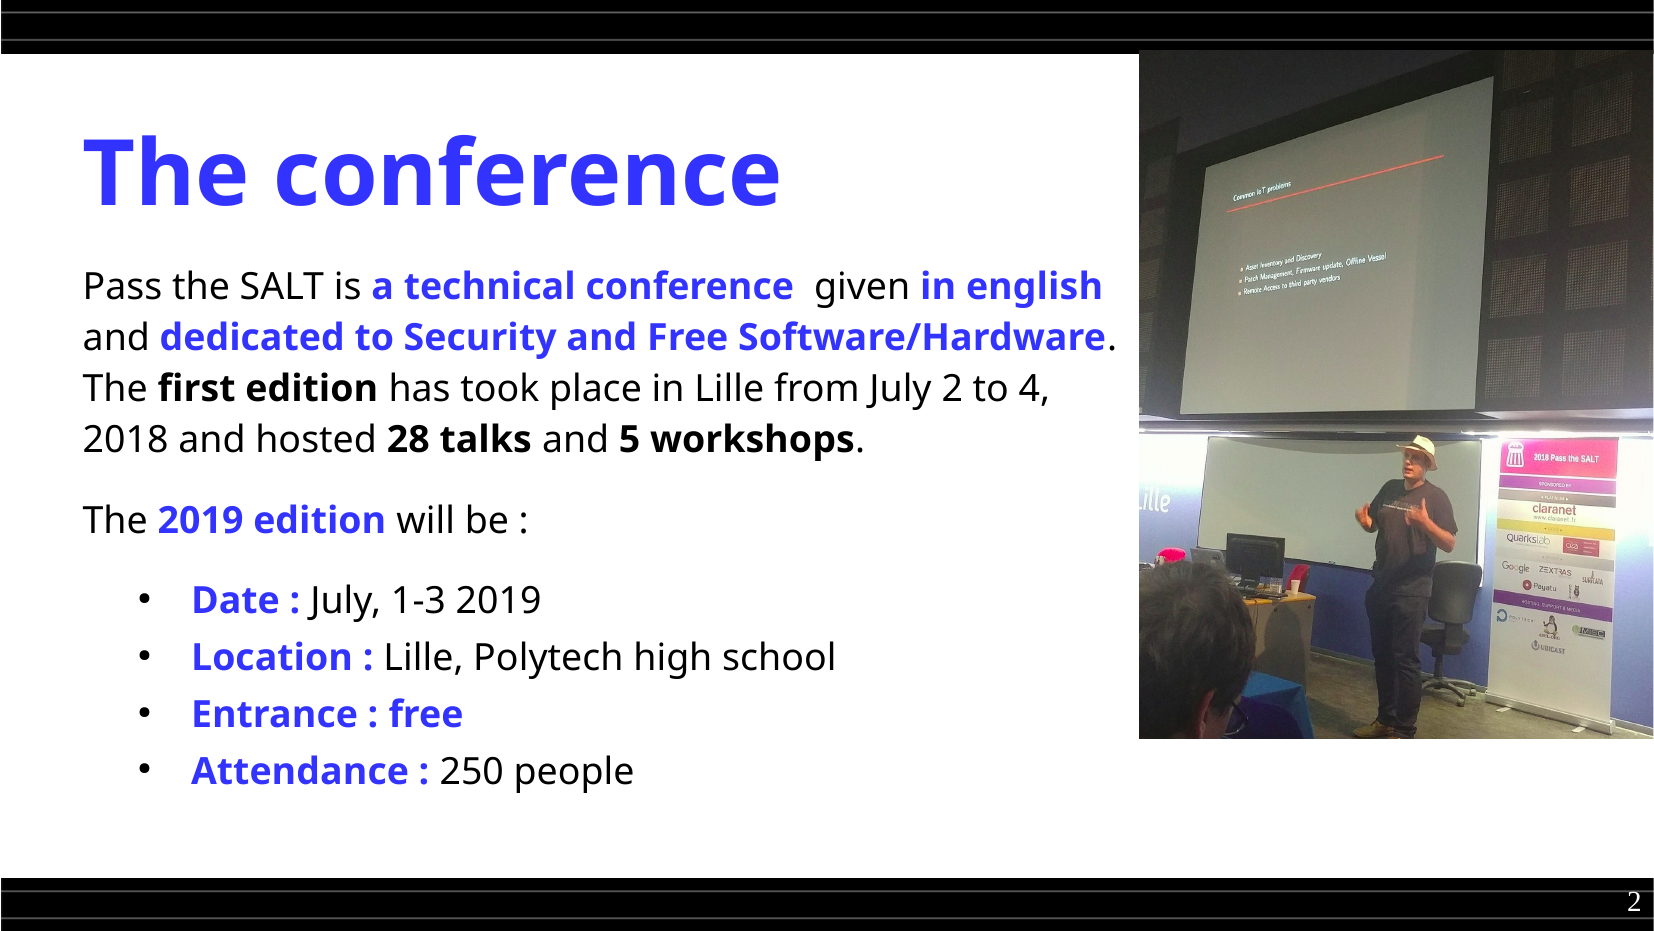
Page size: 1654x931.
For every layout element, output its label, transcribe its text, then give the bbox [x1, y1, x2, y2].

list Pass the SALT is a technical conference given in english and dedicated to Security and Free Software/Hardware. The first edition has took place in Lille from July 2 to 4, 2018 and hosted 28 talks and 5 workshops. The 2019 edition will be : Date : July, 1-3 2019 Location : Lille, Polytech high school Entrance : free Attendance : 250 people [82, 259, 1134, 875]
title The conference [82, 92, 1139, 249]
picture [1, 878, 1654, 931]
picture [1, 0, 1654, 739]
